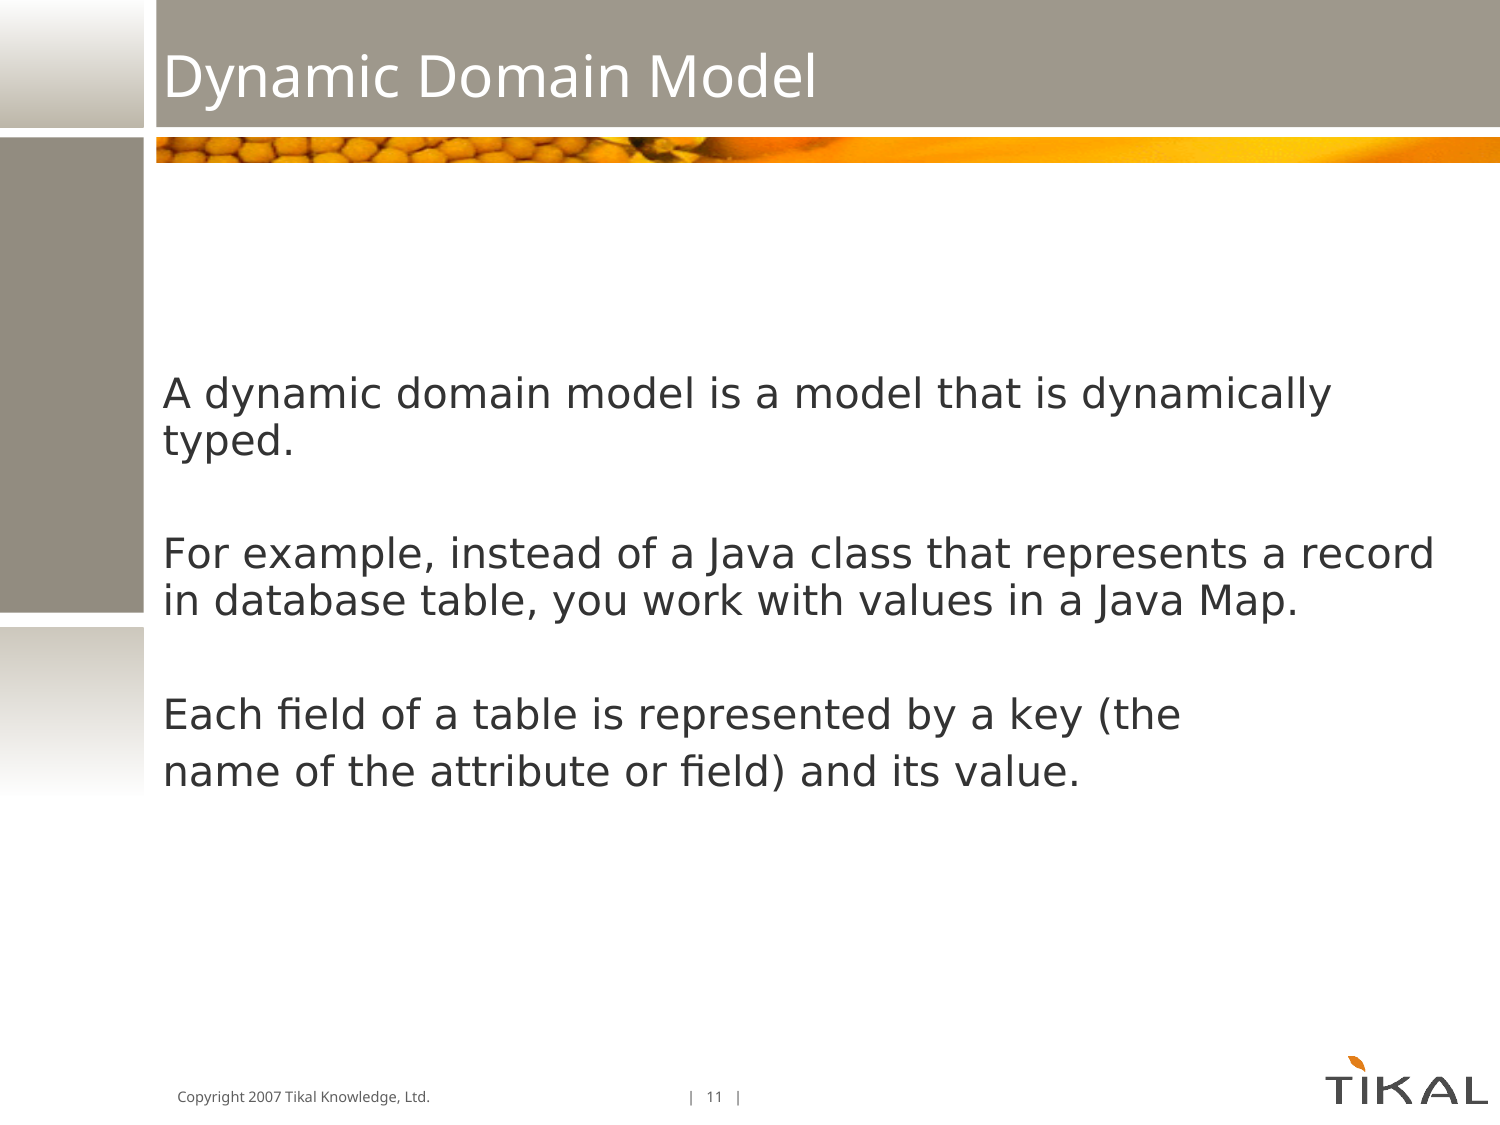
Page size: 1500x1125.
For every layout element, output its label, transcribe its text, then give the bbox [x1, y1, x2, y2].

title Dynamic Domain Model [162, 24, 1449, 125]
text_box A dynamic domain model is a model that is dynamically typed. For example, instead of a Java class that represents a record in database table, you work with values in a Java Map. Each field of a table is represented by a key (the name of the attribute or field) and its value. [162, 187, 1474, 1037]
picture [1312, 1034, 1500, 1125]
picture [156, 137, 1500, 163]
